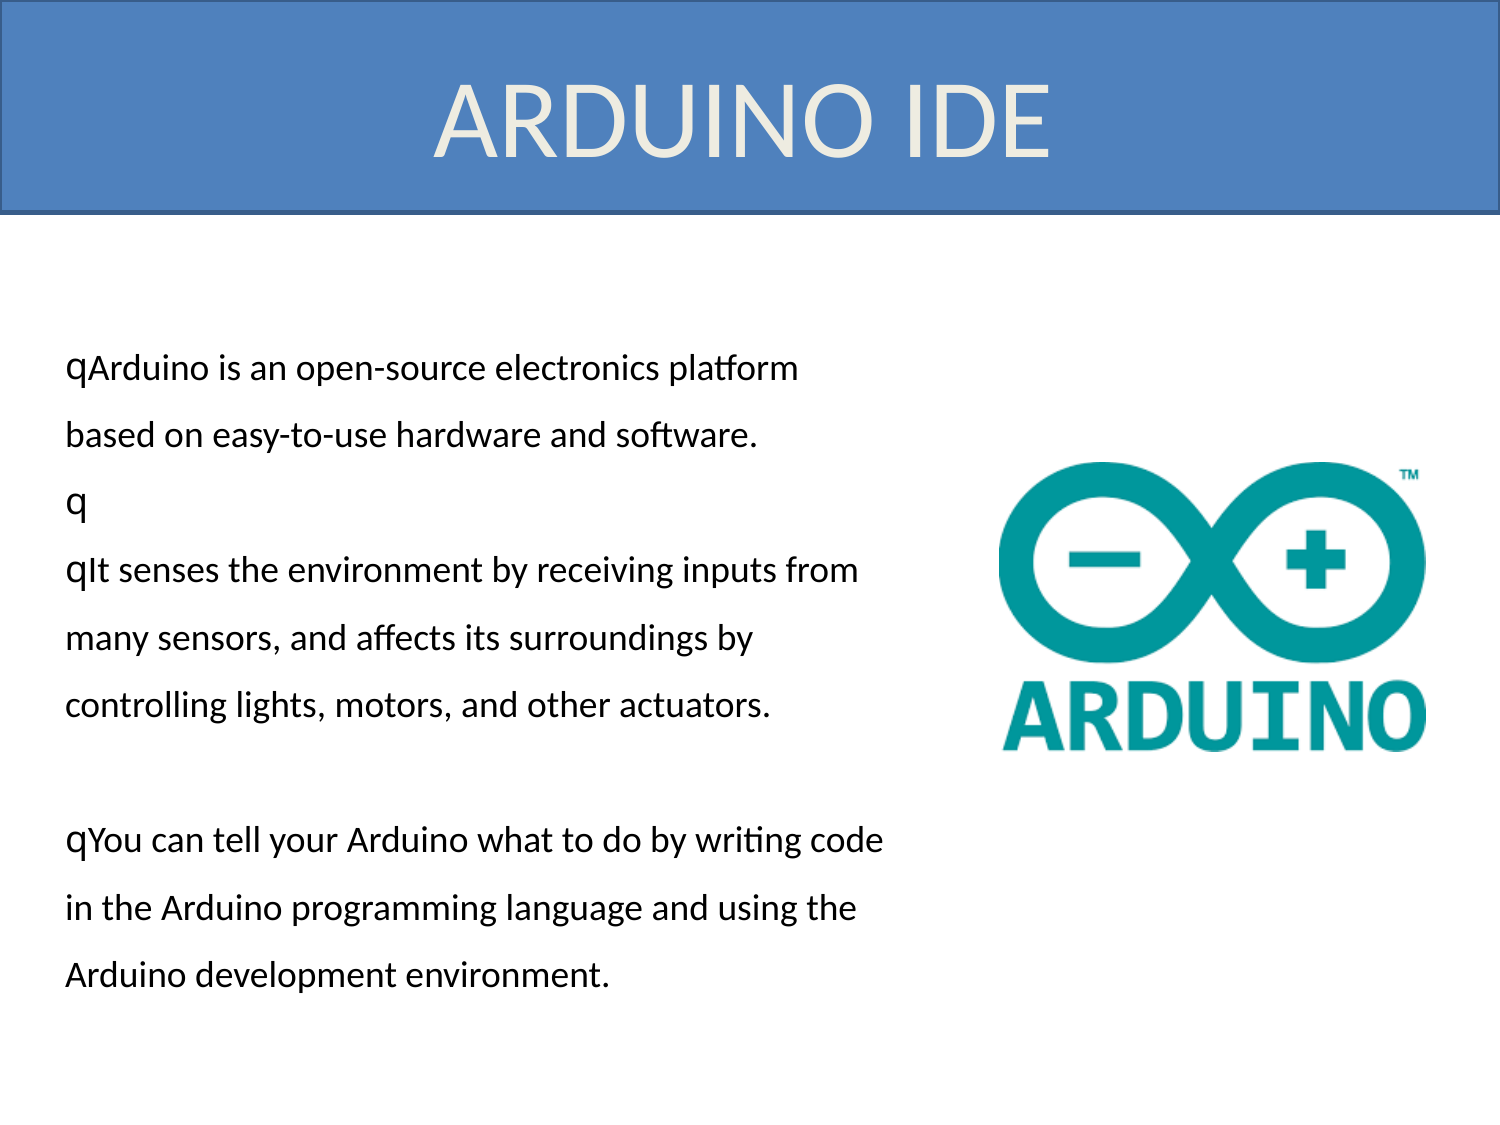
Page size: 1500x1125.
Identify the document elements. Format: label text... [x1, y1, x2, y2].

picture [999, 462, 1426, 752]
text_box [0, 0, 1500, 213]
text_box ARDUINO IDE [99, 37, 1388, 189]
text_box Arduino is an open-source electronics platform based on easy-to-use hardware and software. It senses the environment by receiving inputs from many sensors, and affects its surroundings by controlling lights, motors, and other actuators. You can tell your Arduino what to do by writing code in the Arduino programming language and using the Arduino development environment. [50, 312, 901, 1101]
